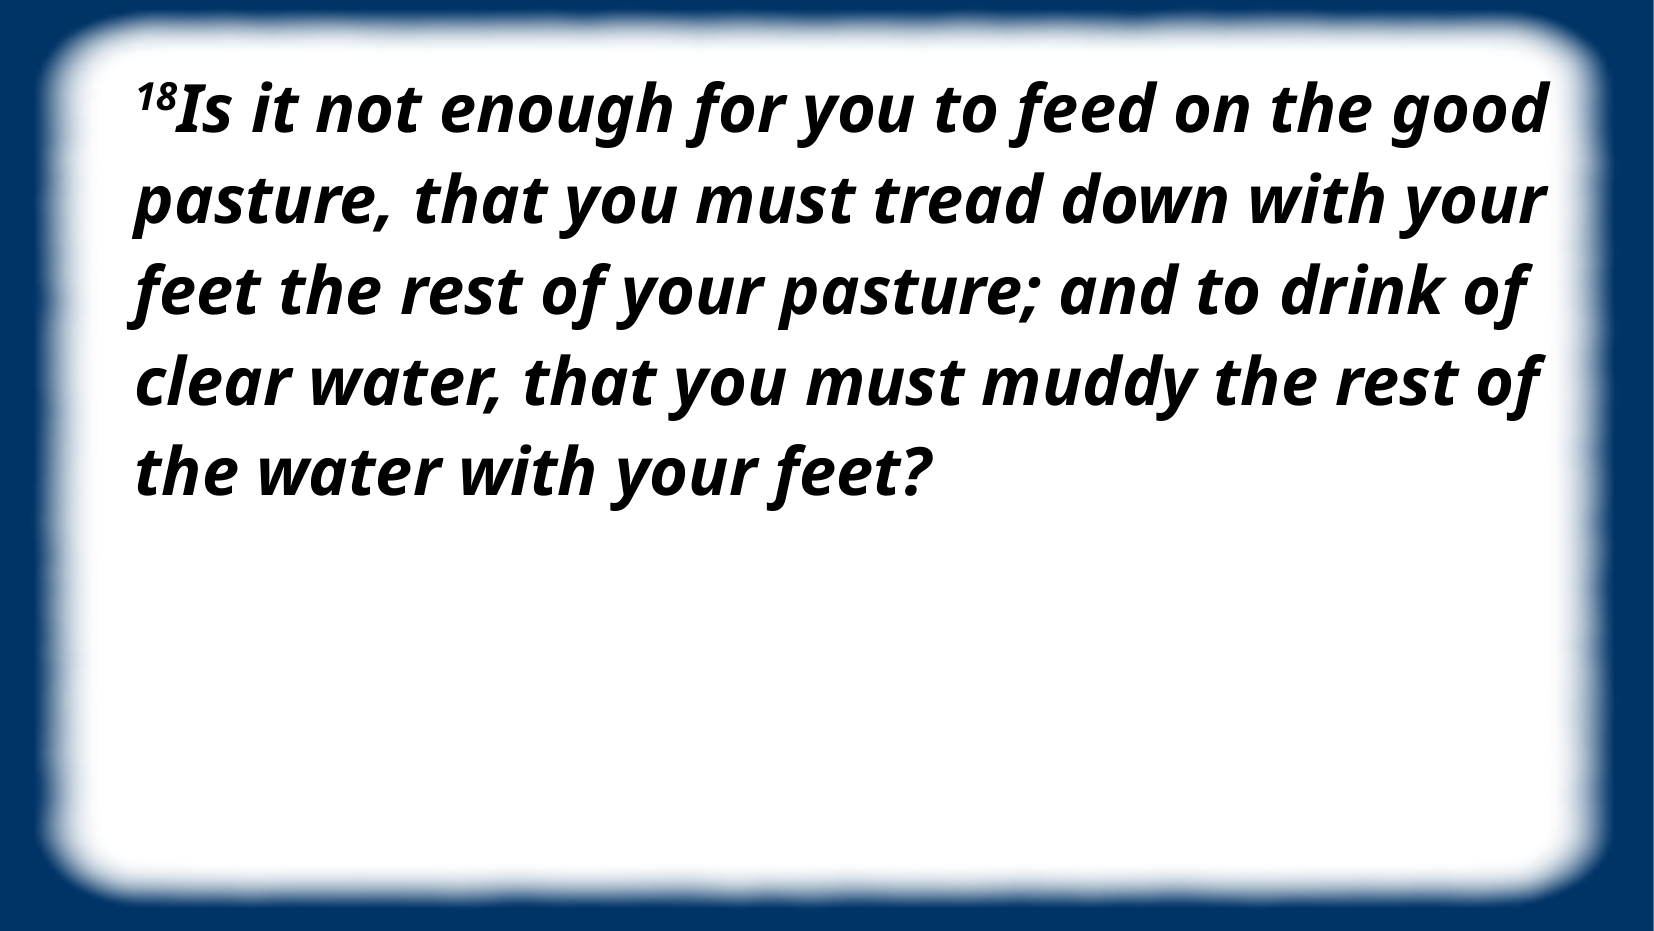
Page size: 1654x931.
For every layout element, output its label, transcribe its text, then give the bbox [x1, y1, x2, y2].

picture [0, 0, 1654, 931]
text_box 18Is it not enough for you to feed on the good pasture, that you must tread down with your feet the rest of your pasture; and to drink of clear water, that you must muddy the rest of the water with your feet? [120, 54, 1581, 556]
